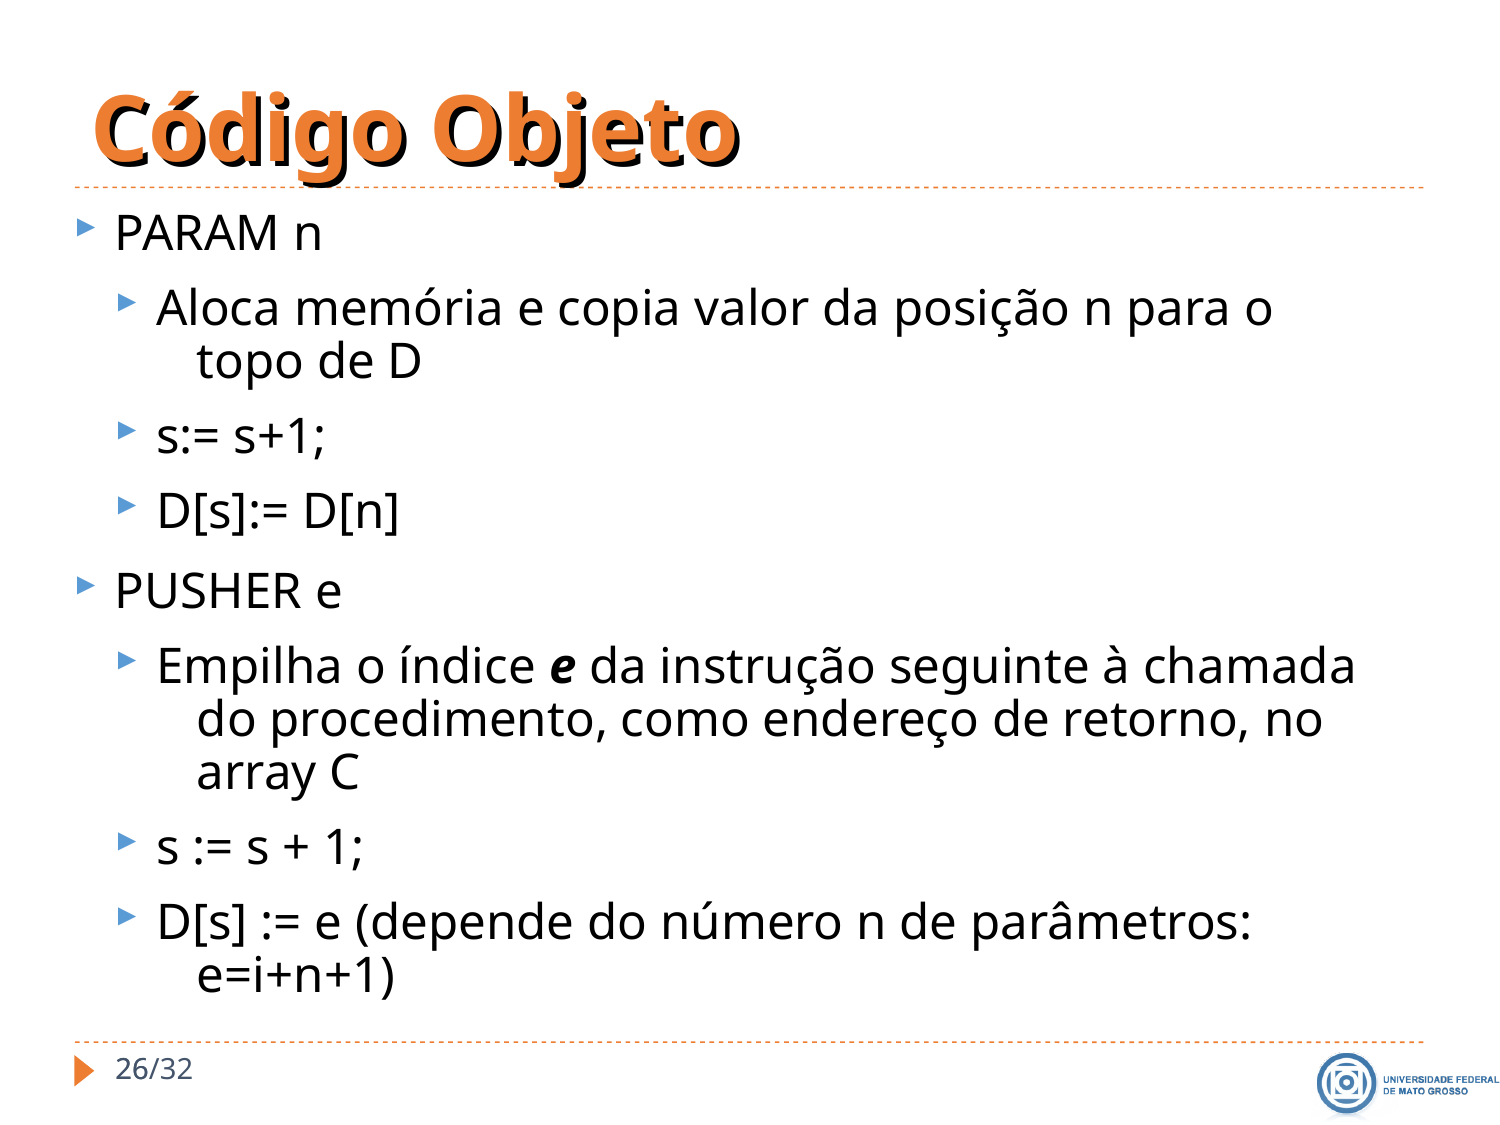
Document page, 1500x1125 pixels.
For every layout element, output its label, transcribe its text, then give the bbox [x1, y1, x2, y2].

picture [1311, 1048, 1500, 1122]
list PARAM n Aloca memória e copia valor da posição n para o topo de D s:= s+1; D[s]:= D[n] PUSHER e Empilha o índice e da instrução seguinte à chamada do procedimento, como endereço de retorno, no array C s := s + 1; D[s] := e (depende do número n de parâmetros: e=i+n+1) [59, 200, 1410, 1011]
title Código Objeto [75, 24, 1426, 188]
text_box <número> [100, 1042, 426, 1103]
